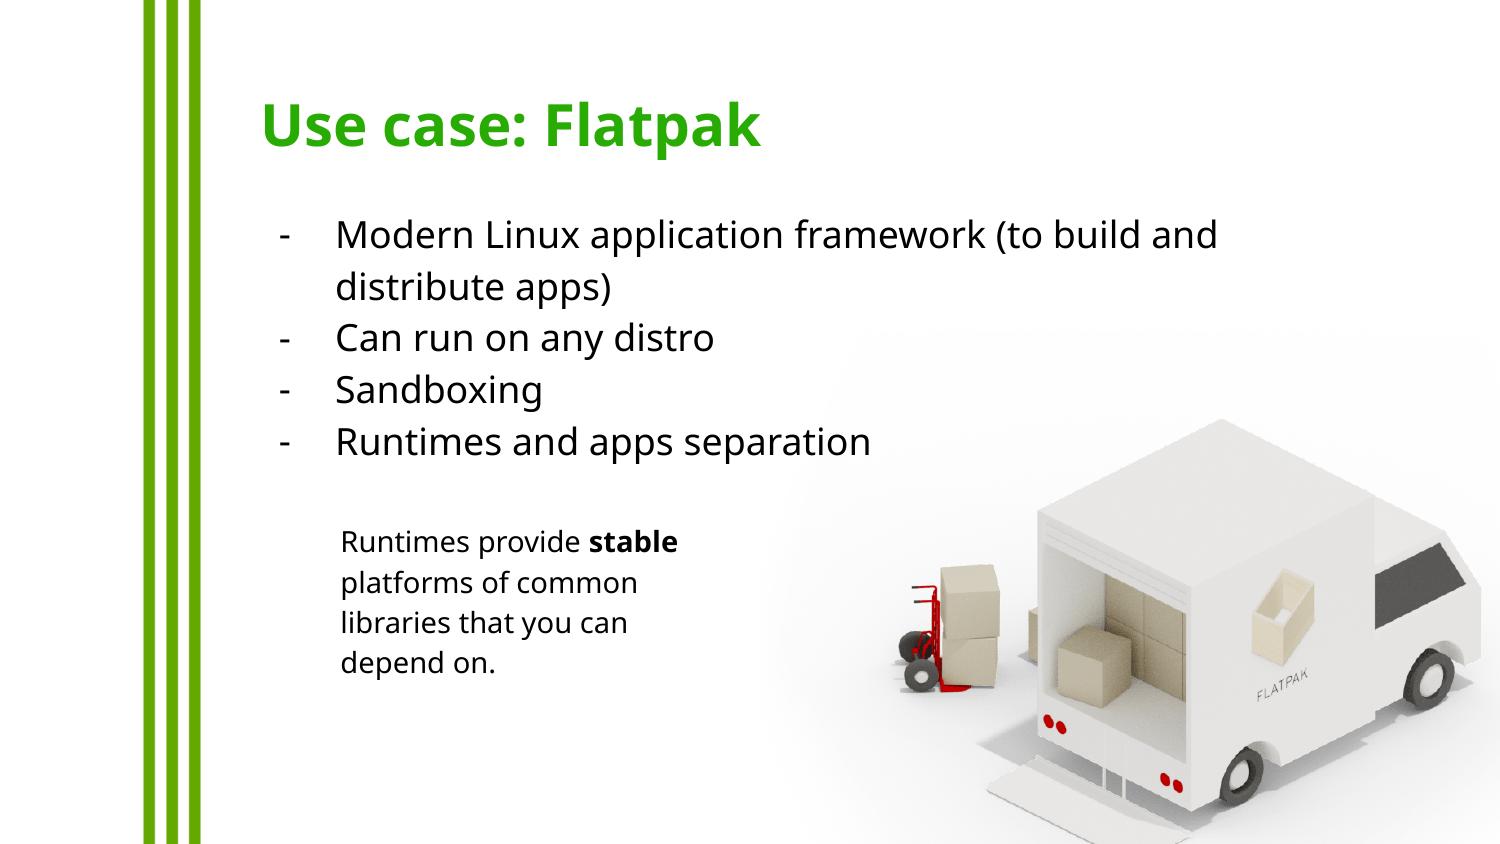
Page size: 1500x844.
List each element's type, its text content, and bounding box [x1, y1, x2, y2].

picture [760, 331, 1500, 844]
title Use case: Flatpak [245, 72, 1386, 189]
picture [0, 0, 532, 844]
list Modern Linux application framework (to build and distribute apps) Can run on any distro Sandboxing Runtimes and apps separation [245, 189, 1386, 750]
text_box Runtimes provide stable platforms of common libraries that you can depend on. [325, 503, 717, 695]
